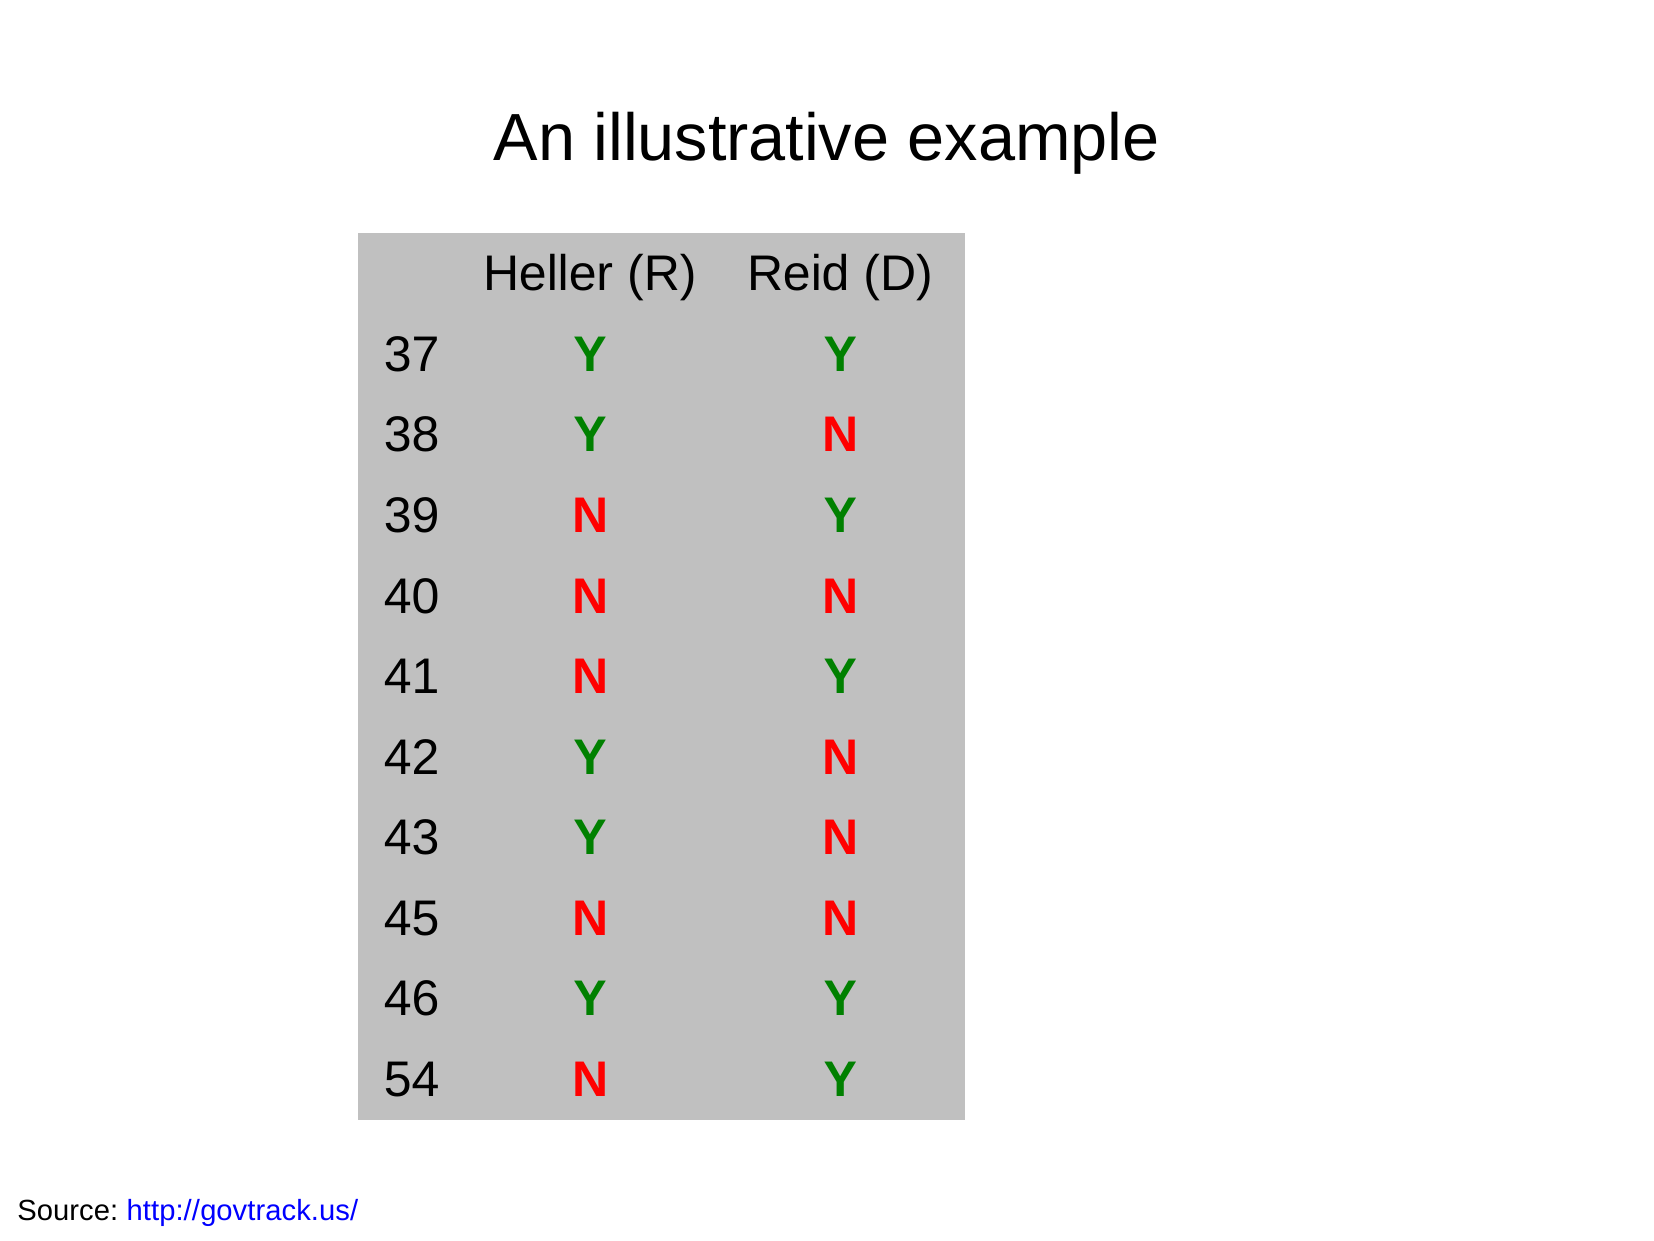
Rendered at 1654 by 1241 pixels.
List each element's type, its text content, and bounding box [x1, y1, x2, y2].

table_cell 42 [358, 717, 465, 797]
table_cell N [715, 717, 965, 797]
table_cell 43 [358, 797, 465, 878]
table_cell 54 [358, 1039, 465, 1120]
table_cell 46 [358, 958, 465, 1039]
table_header Heller (R) [465, 233, 715, 314]
table_header [358, 233, 465, 314]
table_cell N [465, 555, 715, 636]
table_cell Y [715, 314, 965, 394]
table_cell 37 [358, 314, 465, 394]
text_box Source: http://govtrack.us/ [2, 1186, 1163, 1234]
table_cell 40 [358, 555, 465, 636]
table_cell Y [465, 797, 715, 878]
table_cell 39 [358, 475, 465, 555]
table_cell Y [715, 1039, 965, 1120]
table_cell N [465, 1039, 715, 1120]
table_cell 45 [358, 878, 465, 958]
table_cell Y [465, 717, 715, 797]
table_cell Y [465, 314, 715, 394]
table_cell 41 [358, 636, 465, 717]
table_cell N [715, 878, 965, 958]
table_cell Y [465, 958, 715, 1039]
table_cell Y [715, 475, 965, 555]
table_cell N [465, 636, 715, 717]
table_cell N [715, 555, 965, 636]
table_cell 38 [358, 394, 465, 475]
table_cell Y [715, 958, 965, 1039]
table_cell N [465, 878, 715, 958]
table_cell N [465, 475, 715, 555]
table_cell N [715, 797, 965, 878]
table_cell Y [715, 636, 965, 717]
subtitle An illustrative example [82, 49, 1571, 226]
table_cell Y [465, 394, 715, 475]
table_cell N [715, 394, 965, 475]
table_header Reid (D) [715, 233, 965, 314]
